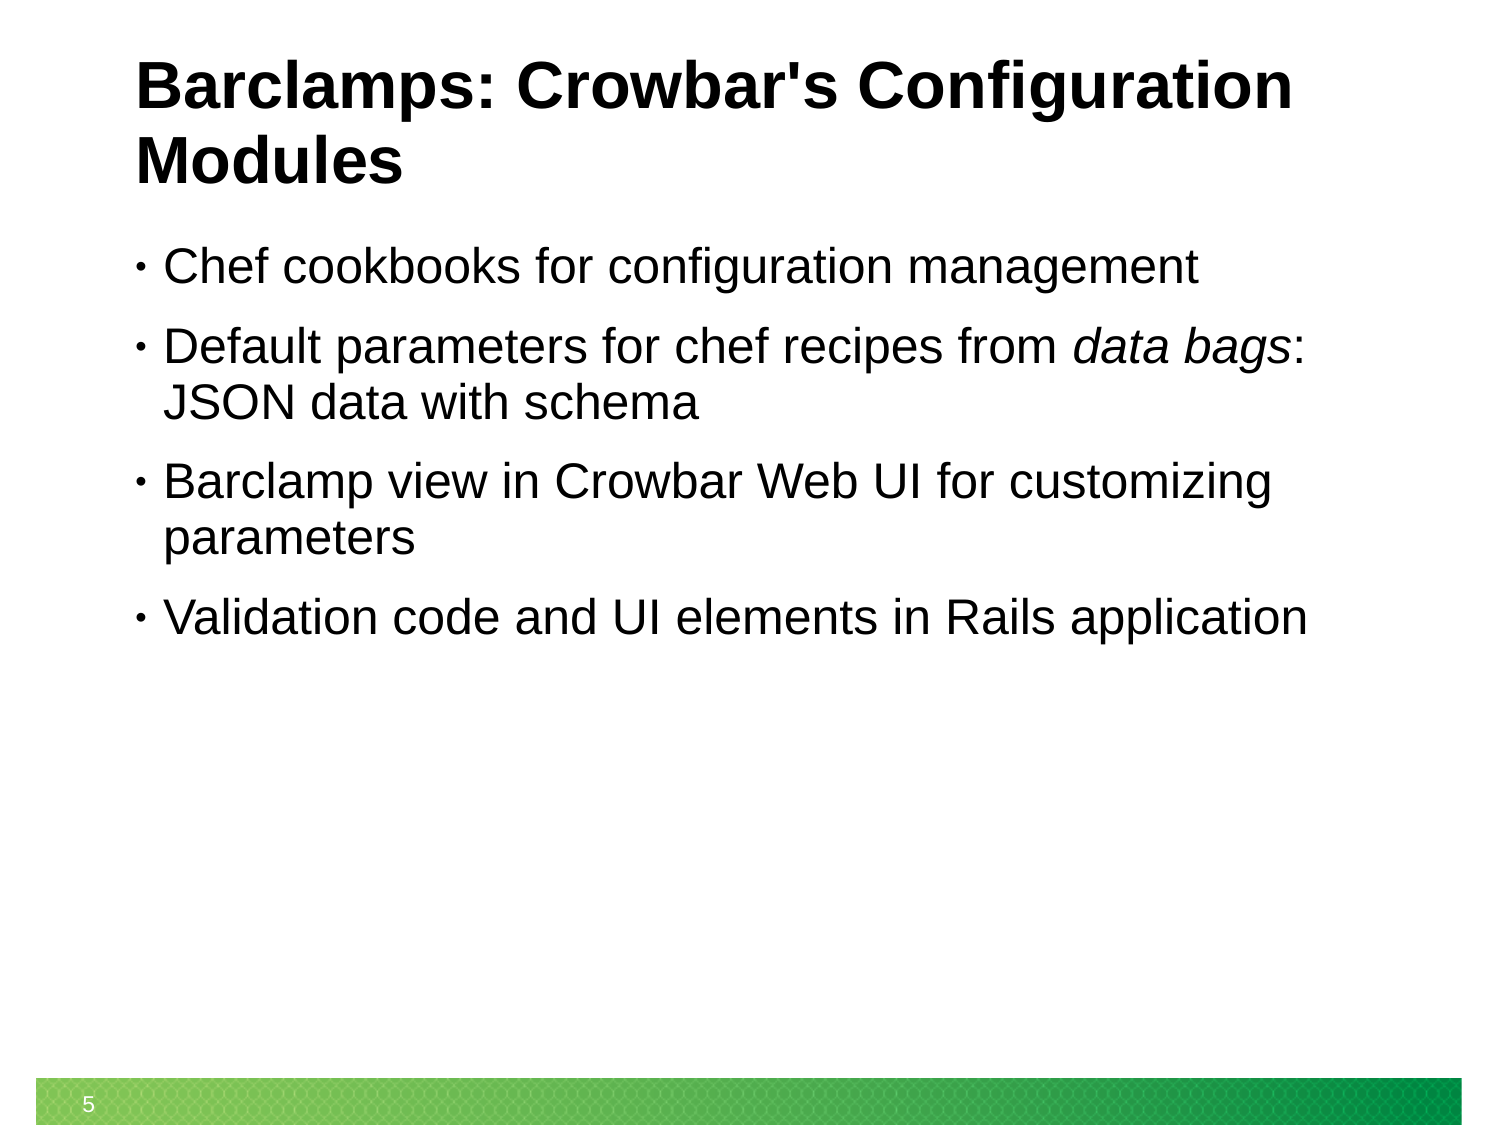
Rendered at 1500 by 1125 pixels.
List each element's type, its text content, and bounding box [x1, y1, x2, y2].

picture [36, 1078, 1462, 1125]
title Barclamps: Crowbar's Configuration Modules [135, 41, 1372, 204]
list Chef cookbooks for configuration management Default parameters for chef recipes from data bags: JSON data with schema Barclamp view in Crowbar Web UI for customizing parameters Validation code and UI elements in Rails application [135, 238, 1372, 892]
